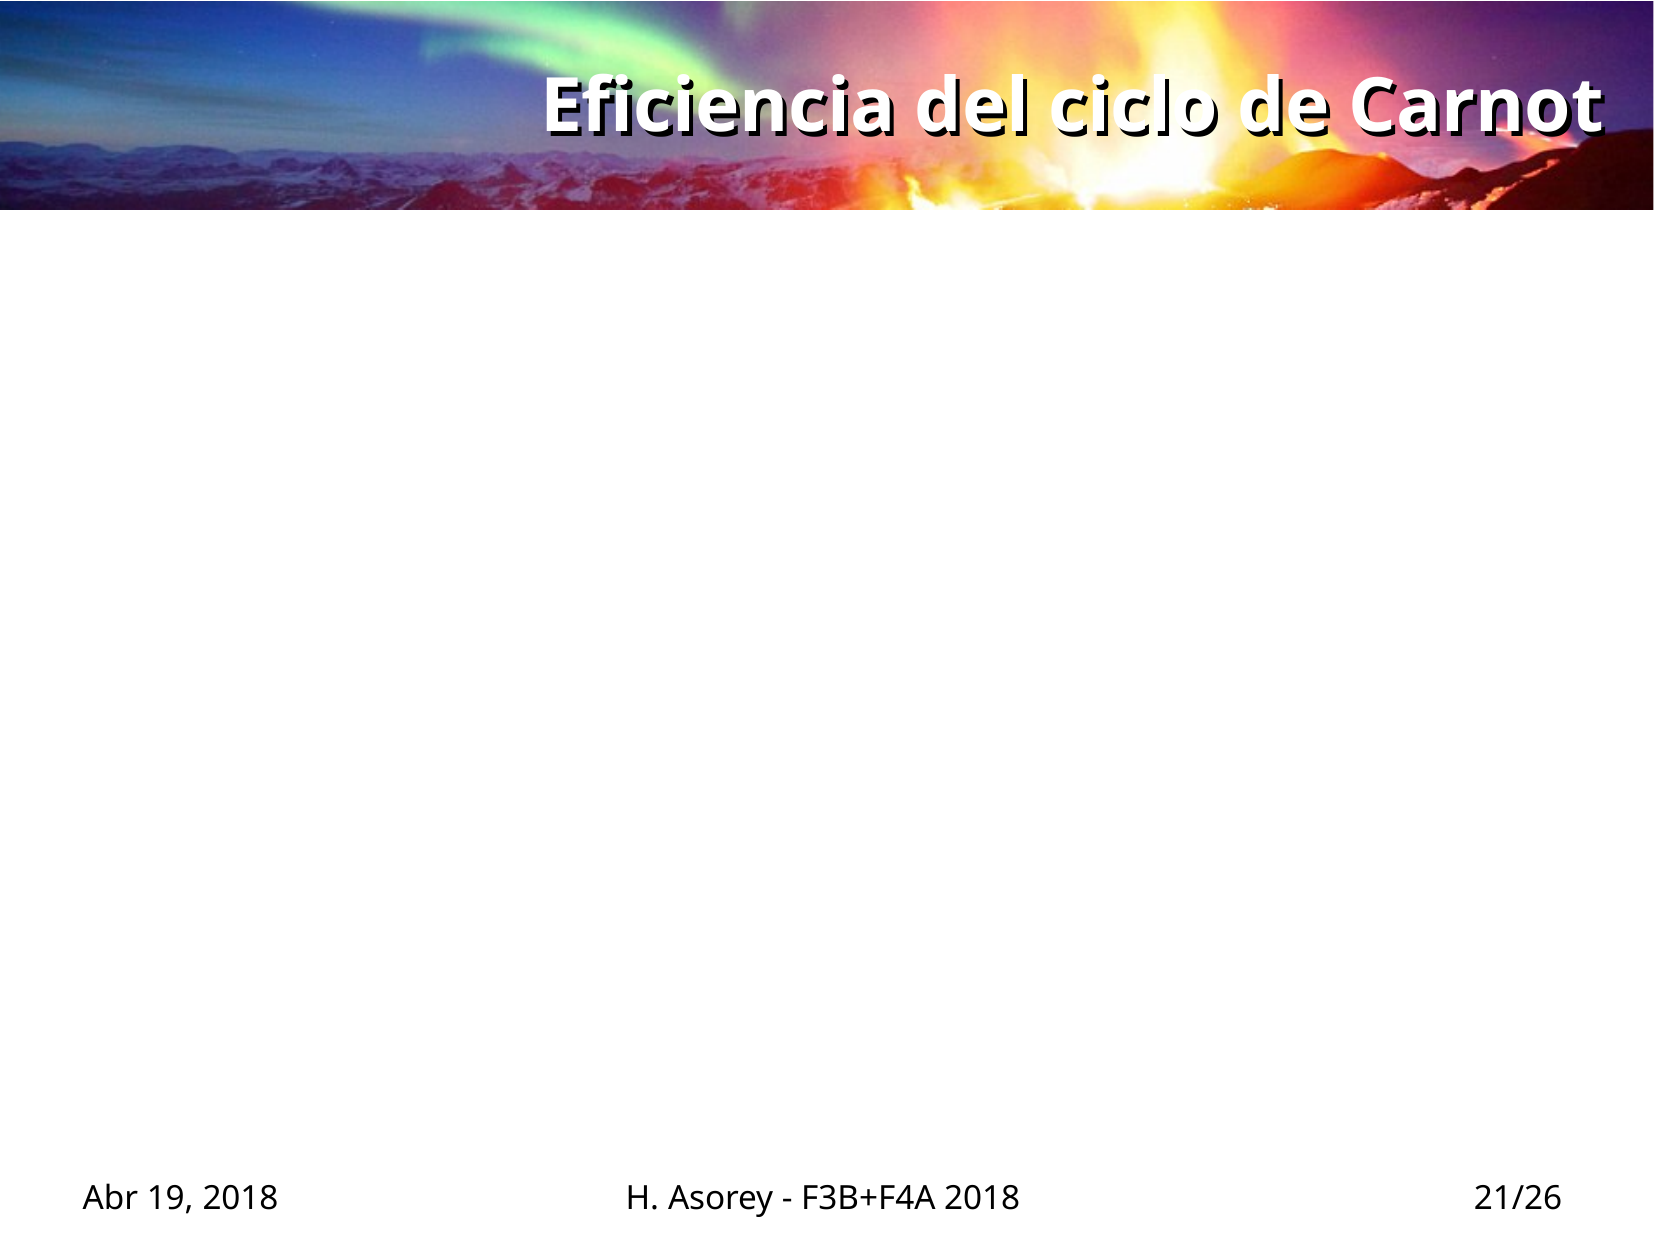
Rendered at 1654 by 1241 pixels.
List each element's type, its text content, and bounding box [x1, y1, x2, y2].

title Eficiencia del ciclo de Carnot [45, 15, 1606, 191]
picture [0, 1, 1654, 210]
